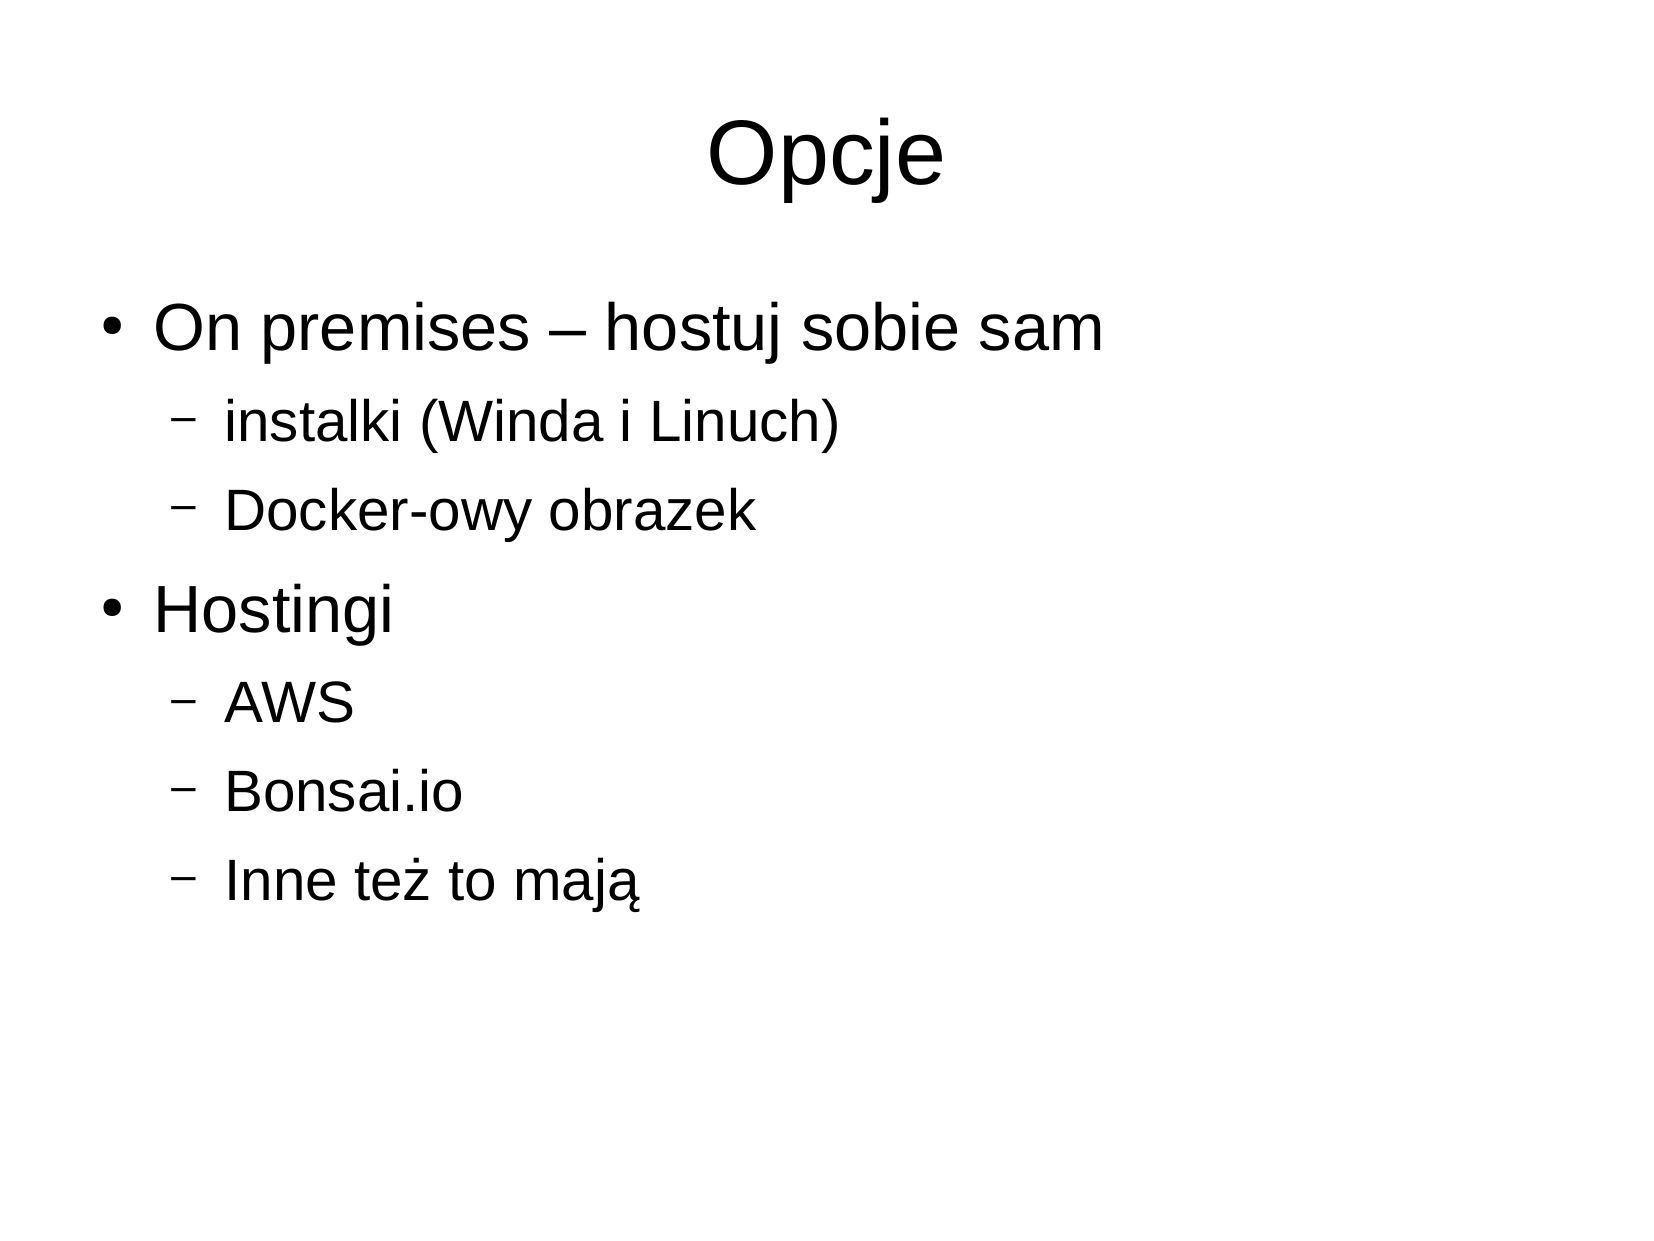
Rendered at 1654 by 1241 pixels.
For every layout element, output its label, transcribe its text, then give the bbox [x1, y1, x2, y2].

title Opcje [82, 49, 1571, 257]
text_box [315, 435, 345, 506]
list On premises – hostuj sobie sam instalki (Winda i Linuch) Docker-owy obrazek Hostingi AWS Bonsai.io Inne też to mają [82, 290, 1571, 1010]
